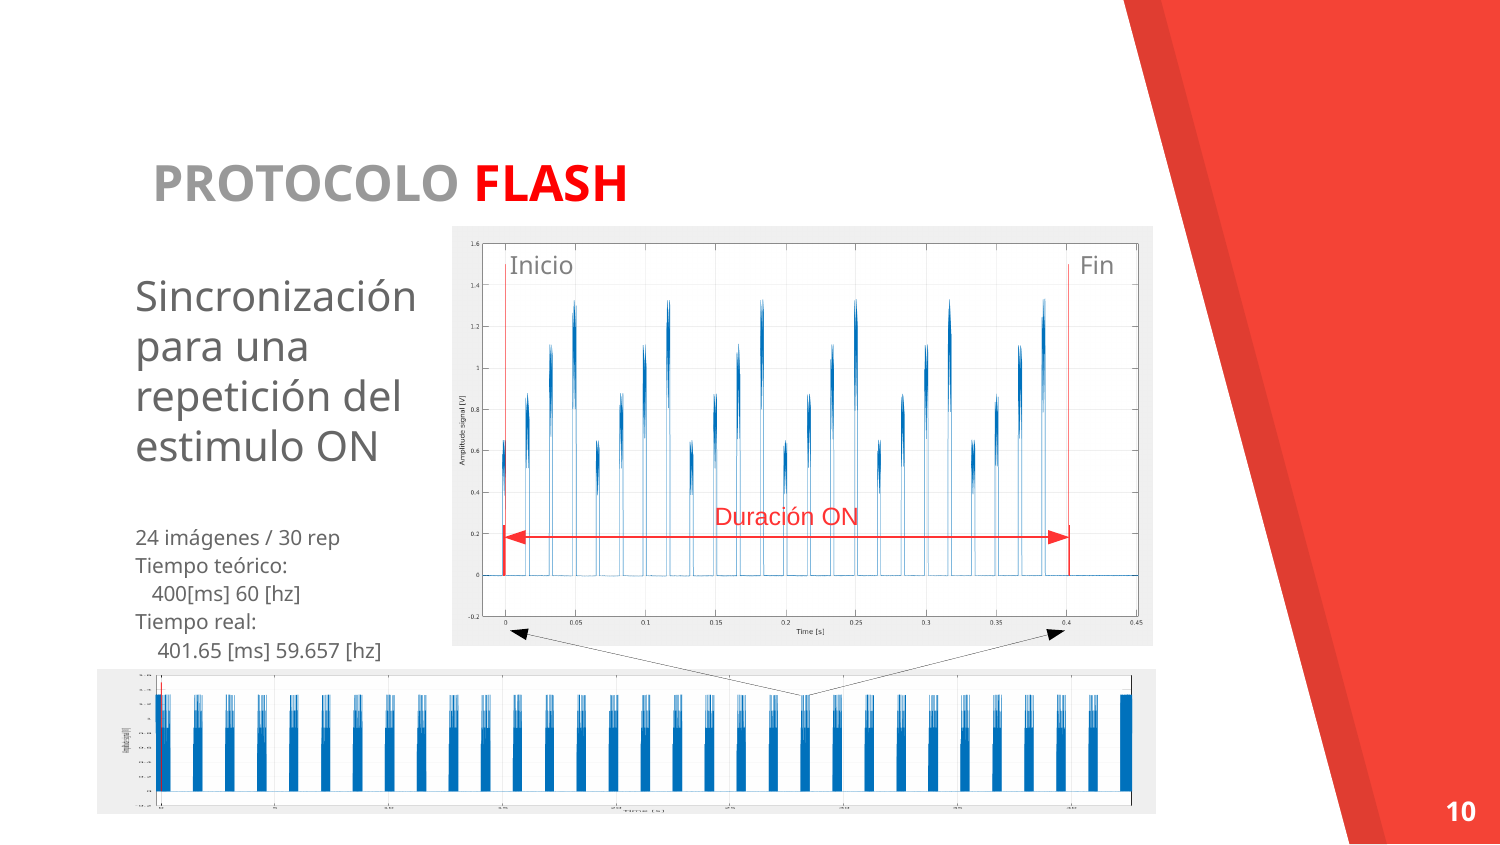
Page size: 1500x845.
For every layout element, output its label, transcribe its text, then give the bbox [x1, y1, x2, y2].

text_box Inicio [495, 240, 646, 310]
text_box 24 imágenes / 30 rep Tiempo teórico: 400[ms] 60 [hz] Tiempo real: 401.65 [ms] 59.657 [hz] [85, 515, 482, 676]
subtitle Sincronización para una repetición del estimulo ON [120, 255, 451, 515]
picture [97, 669, 1156, 814]
picture [452, 226, 1153, 646]
slide_number <number> [1401, 779, 1492, 845]
title PROTOCOLO FLASH [137, 146, 1011, 227]
text_box Fin [1065, 240, 1216, 310]
